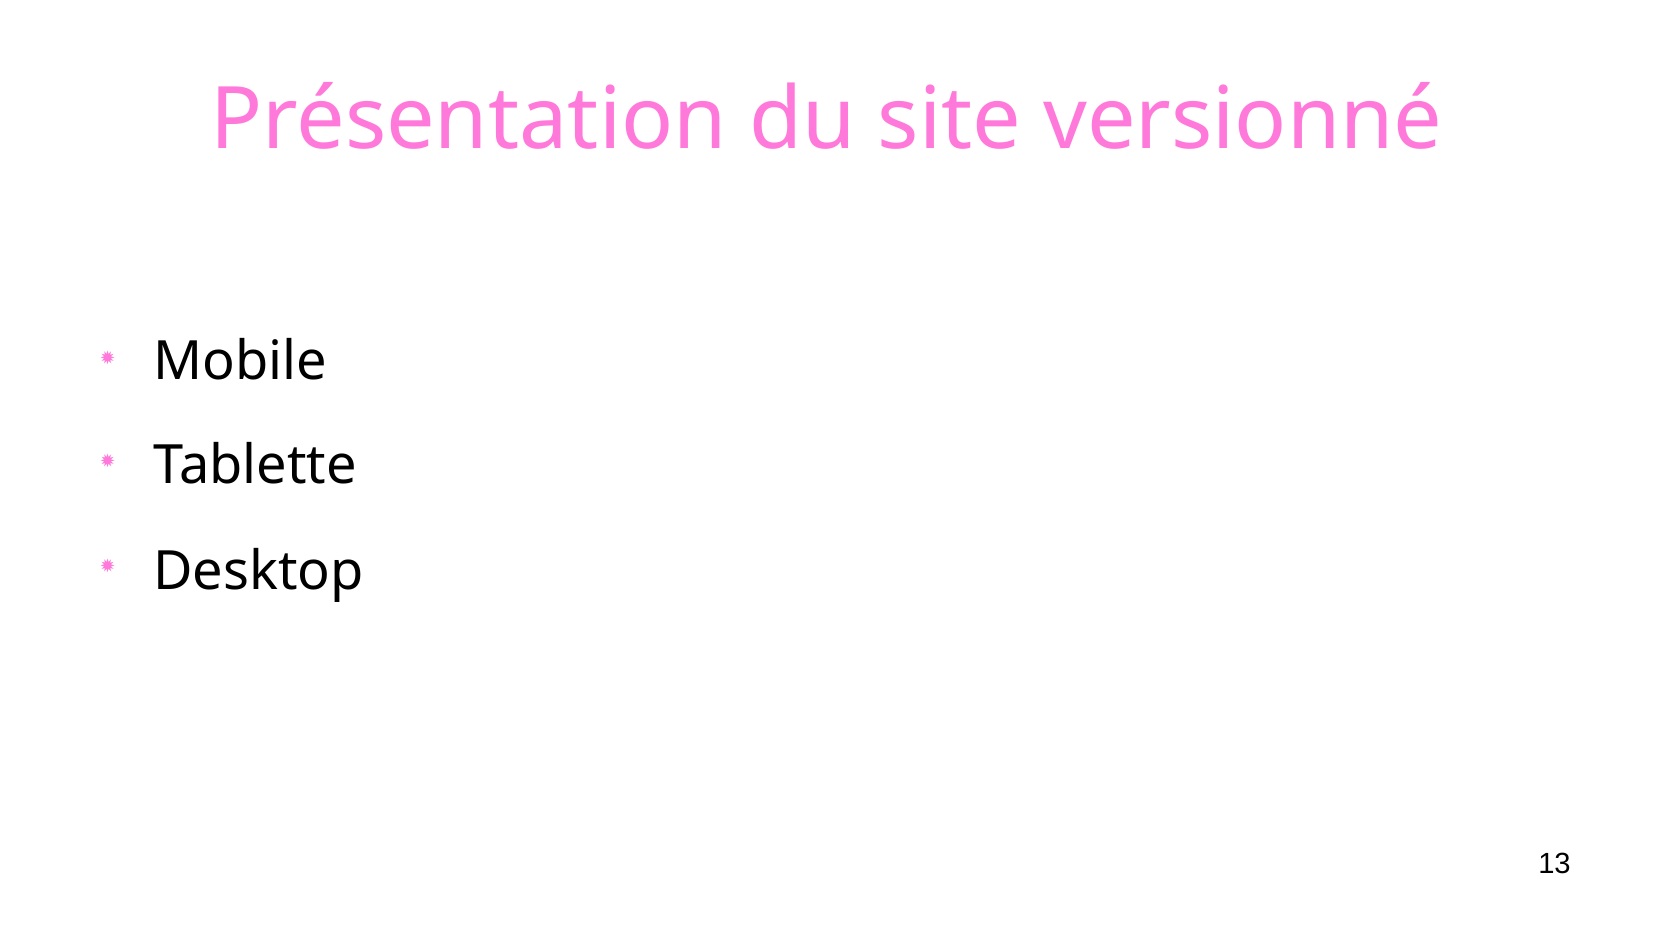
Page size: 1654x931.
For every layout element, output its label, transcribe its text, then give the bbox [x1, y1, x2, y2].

list Mobile Tablette Desktop [82, 217, 1571, 758]
title Présentation du site versionné [82, 37, 1571, 193]
